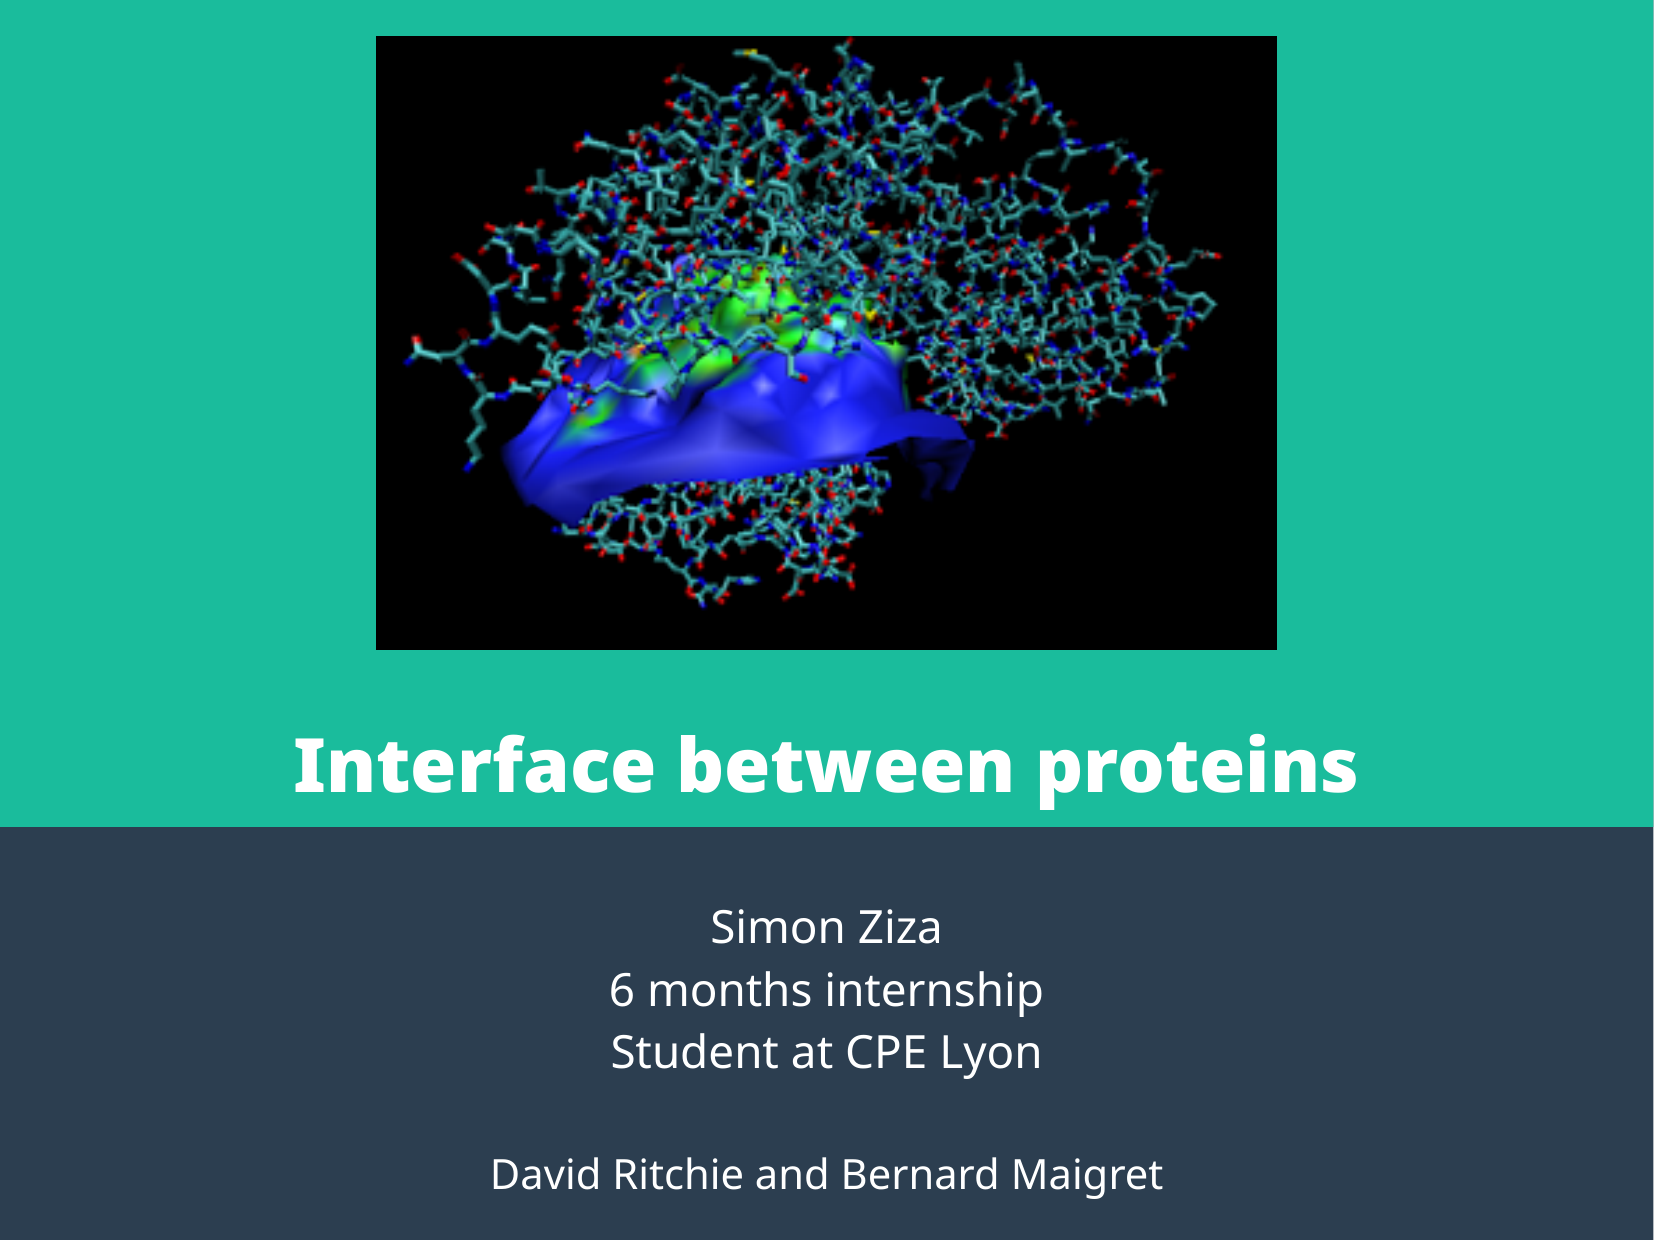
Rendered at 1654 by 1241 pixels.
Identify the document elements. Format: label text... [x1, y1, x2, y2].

title Interface between proteins [59, 679, 1595, 798]
picture [376, 36, 1277, 650]
subtitle Simon Ziza 6 months internship Student at CPE Lyon David Ritchie and Bernard Maigret [59, 915, 1595, 1182]
